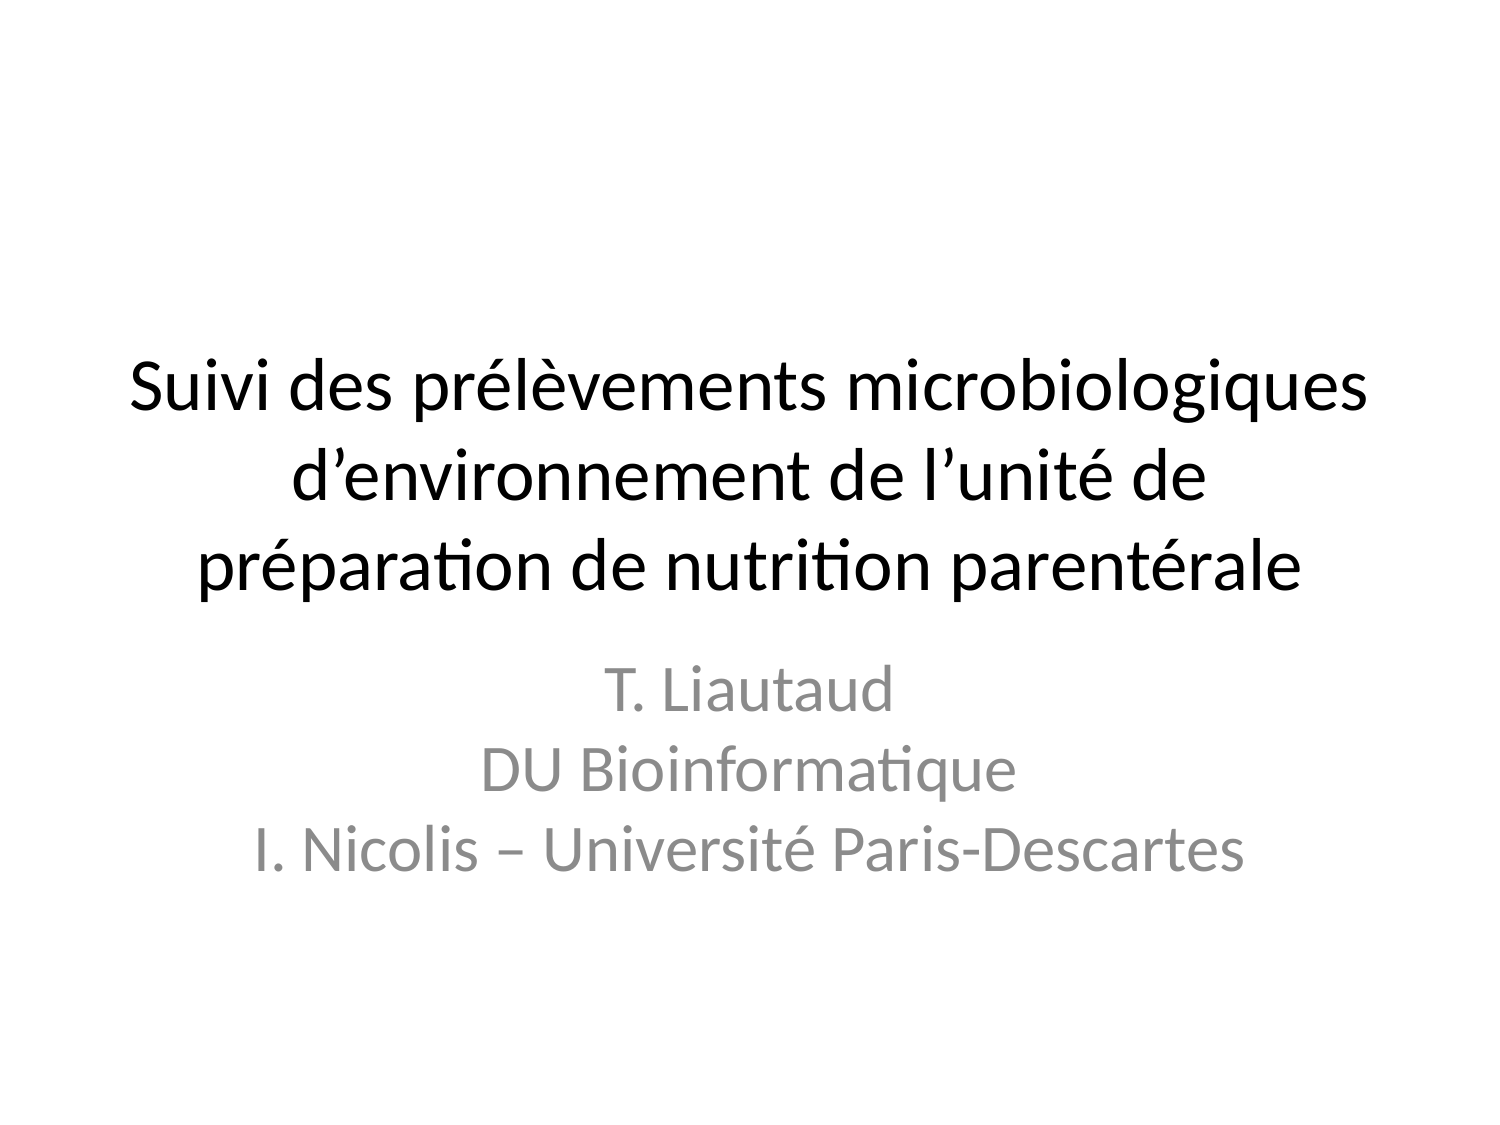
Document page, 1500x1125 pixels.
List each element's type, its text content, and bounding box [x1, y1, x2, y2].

text_box Suivi des prélèvements microbiologiques d’environnement de l’unité de préparation de nutrition parentérale [112, 349, 1388, 591]
text_box T. Liautaud DU Bioinformatique I. Nicolis – Université Paris-Descartes [224, 637, 1275, 925]
